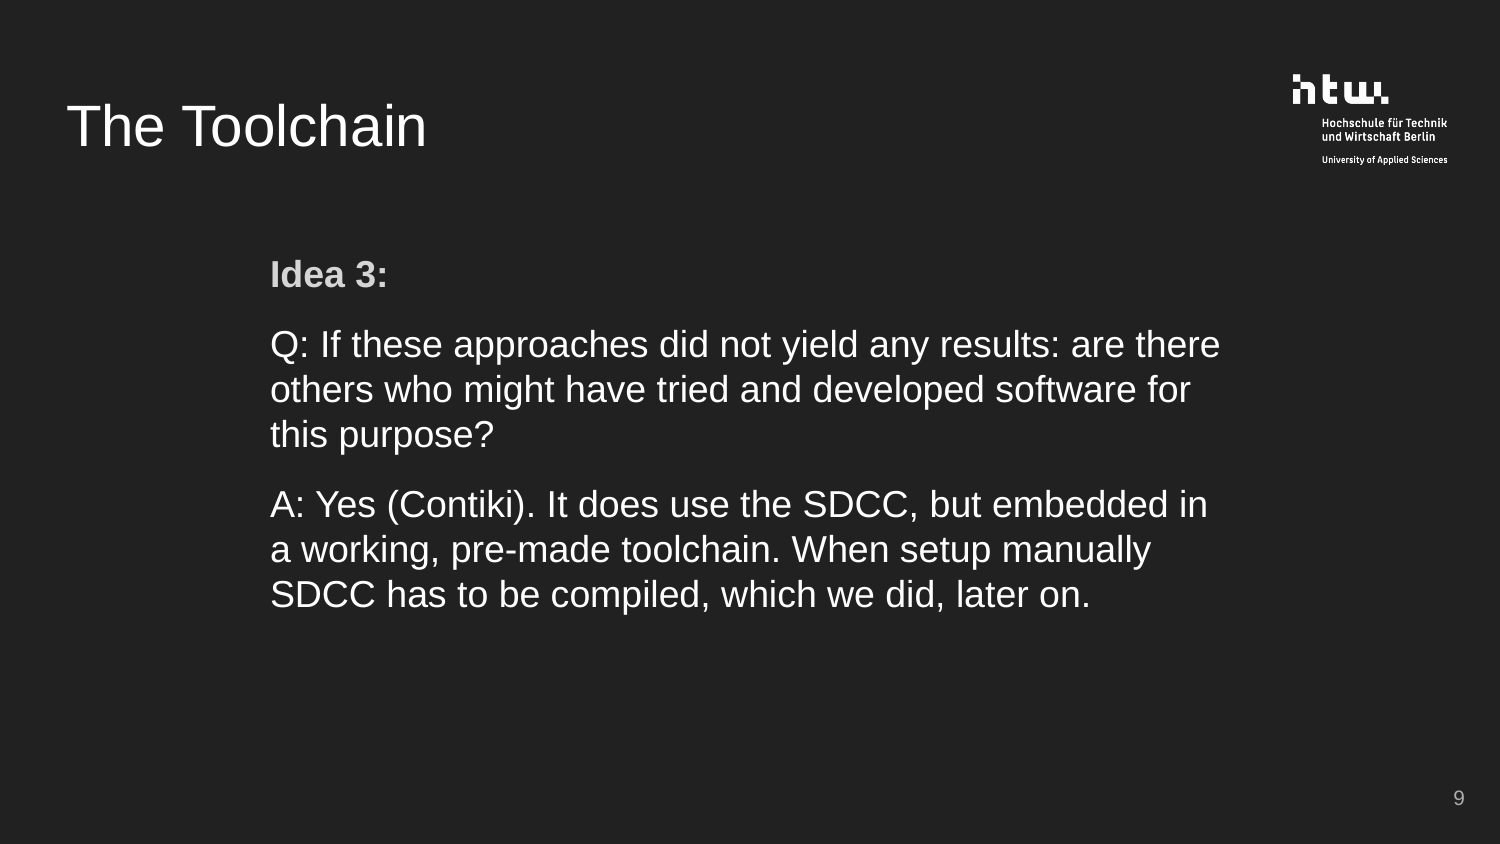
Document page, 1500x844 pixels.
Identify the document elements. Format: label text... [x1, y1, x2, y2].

list Idea 3: Q: If these approaches did not yield any results: are there others who might have tried and developed software for this purpose? A: Yes (Contiki). It does use the SDCC, but embedded in a working, pre-made toolchain. When setup manually SDCC has to be compiled, which we did, later on. [255, 234, 1246, 796]
slide_number <number> [1389, 764, 1480, 830]
title The Toolchain [51, 72, 1449, 167]
